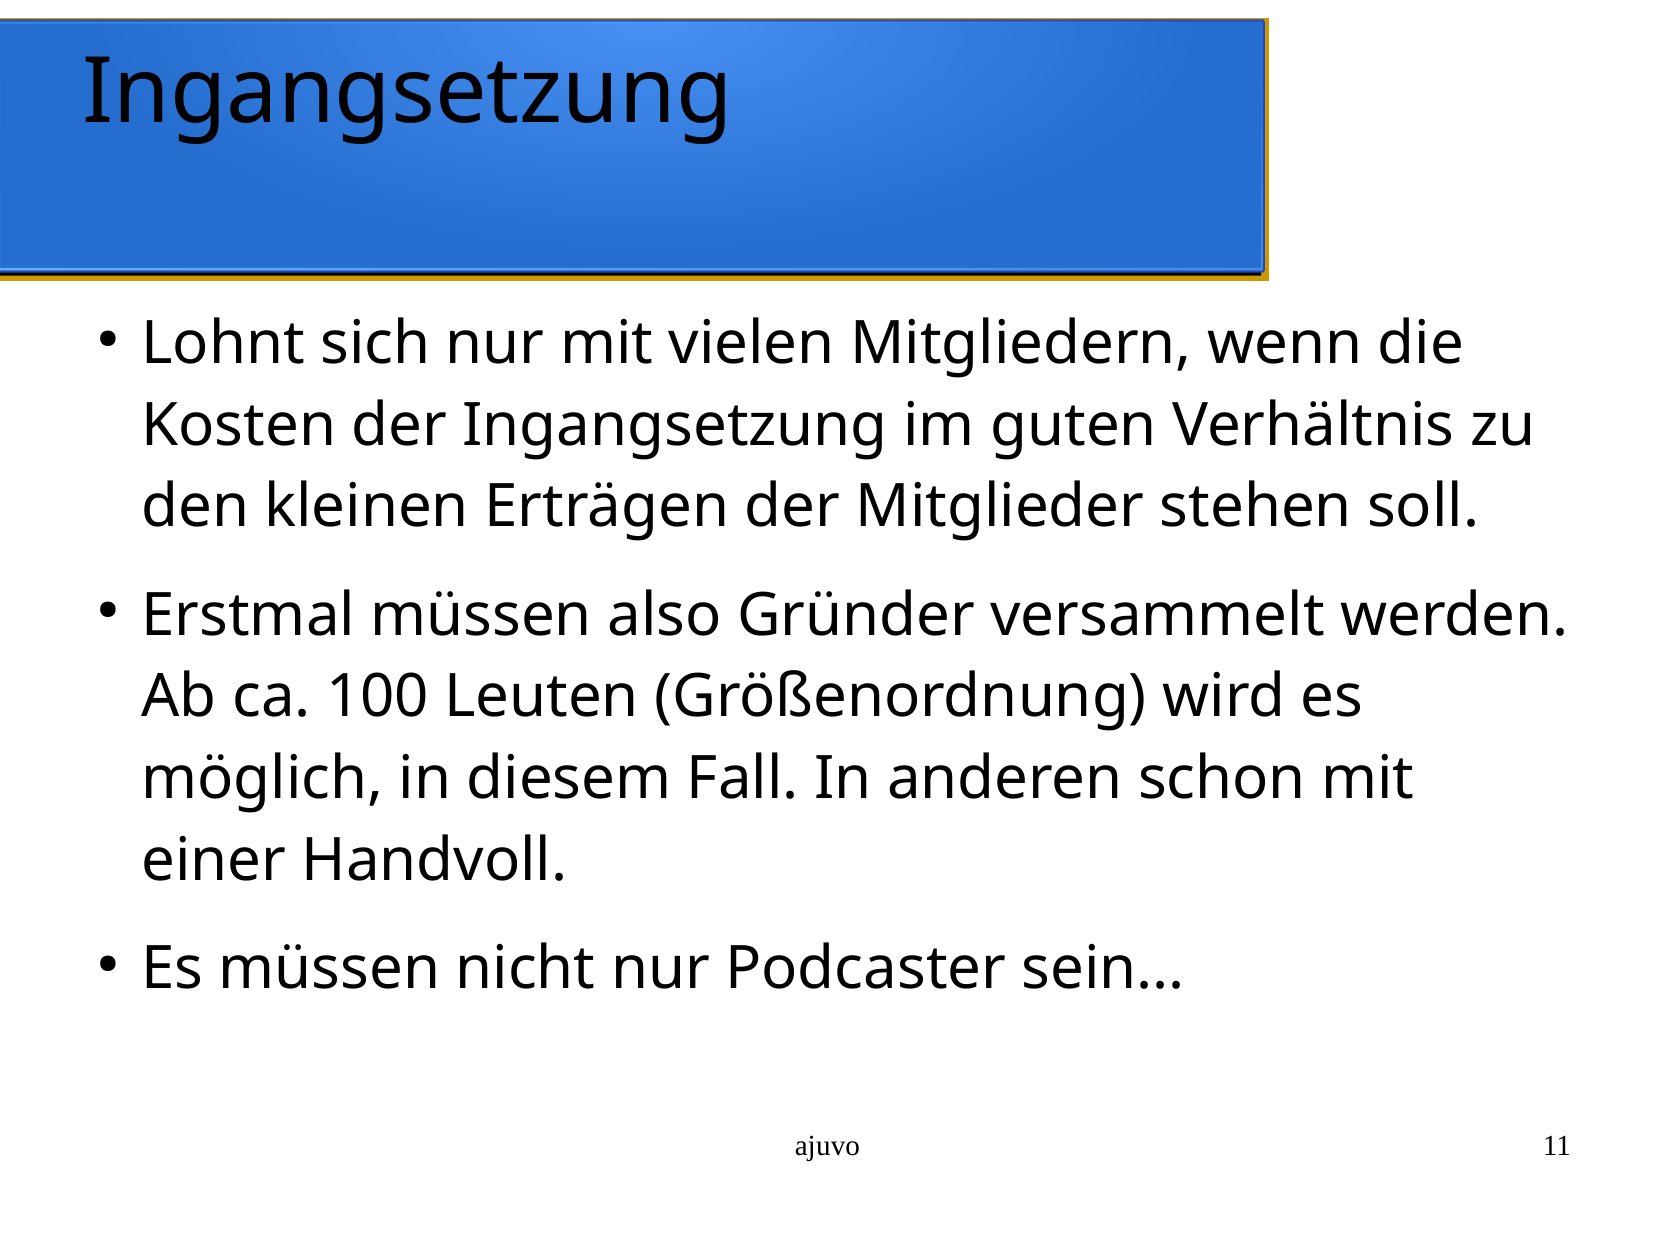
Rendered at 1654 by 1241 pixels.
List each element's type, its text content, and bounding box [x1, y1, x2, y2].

title Ingangsetzung [82, 31, 1235, 269]
list Lohnt sich nur mit vielen Mitgliedern, wenn die Kosten der Ingangsetzung im guten Verhältnis zu den kleinen Erträgen der Mitglieder stehen soll. Erstmal müssen also Gründer versammelt werden. Ab ca. 100 Leuten (Größenordnung) wird es möglich, in diesem Fall. In anderen schon mit einer Handvoll. Es müssen nicht nur Podcaster sein... [82, 299, 1571, 1019]
